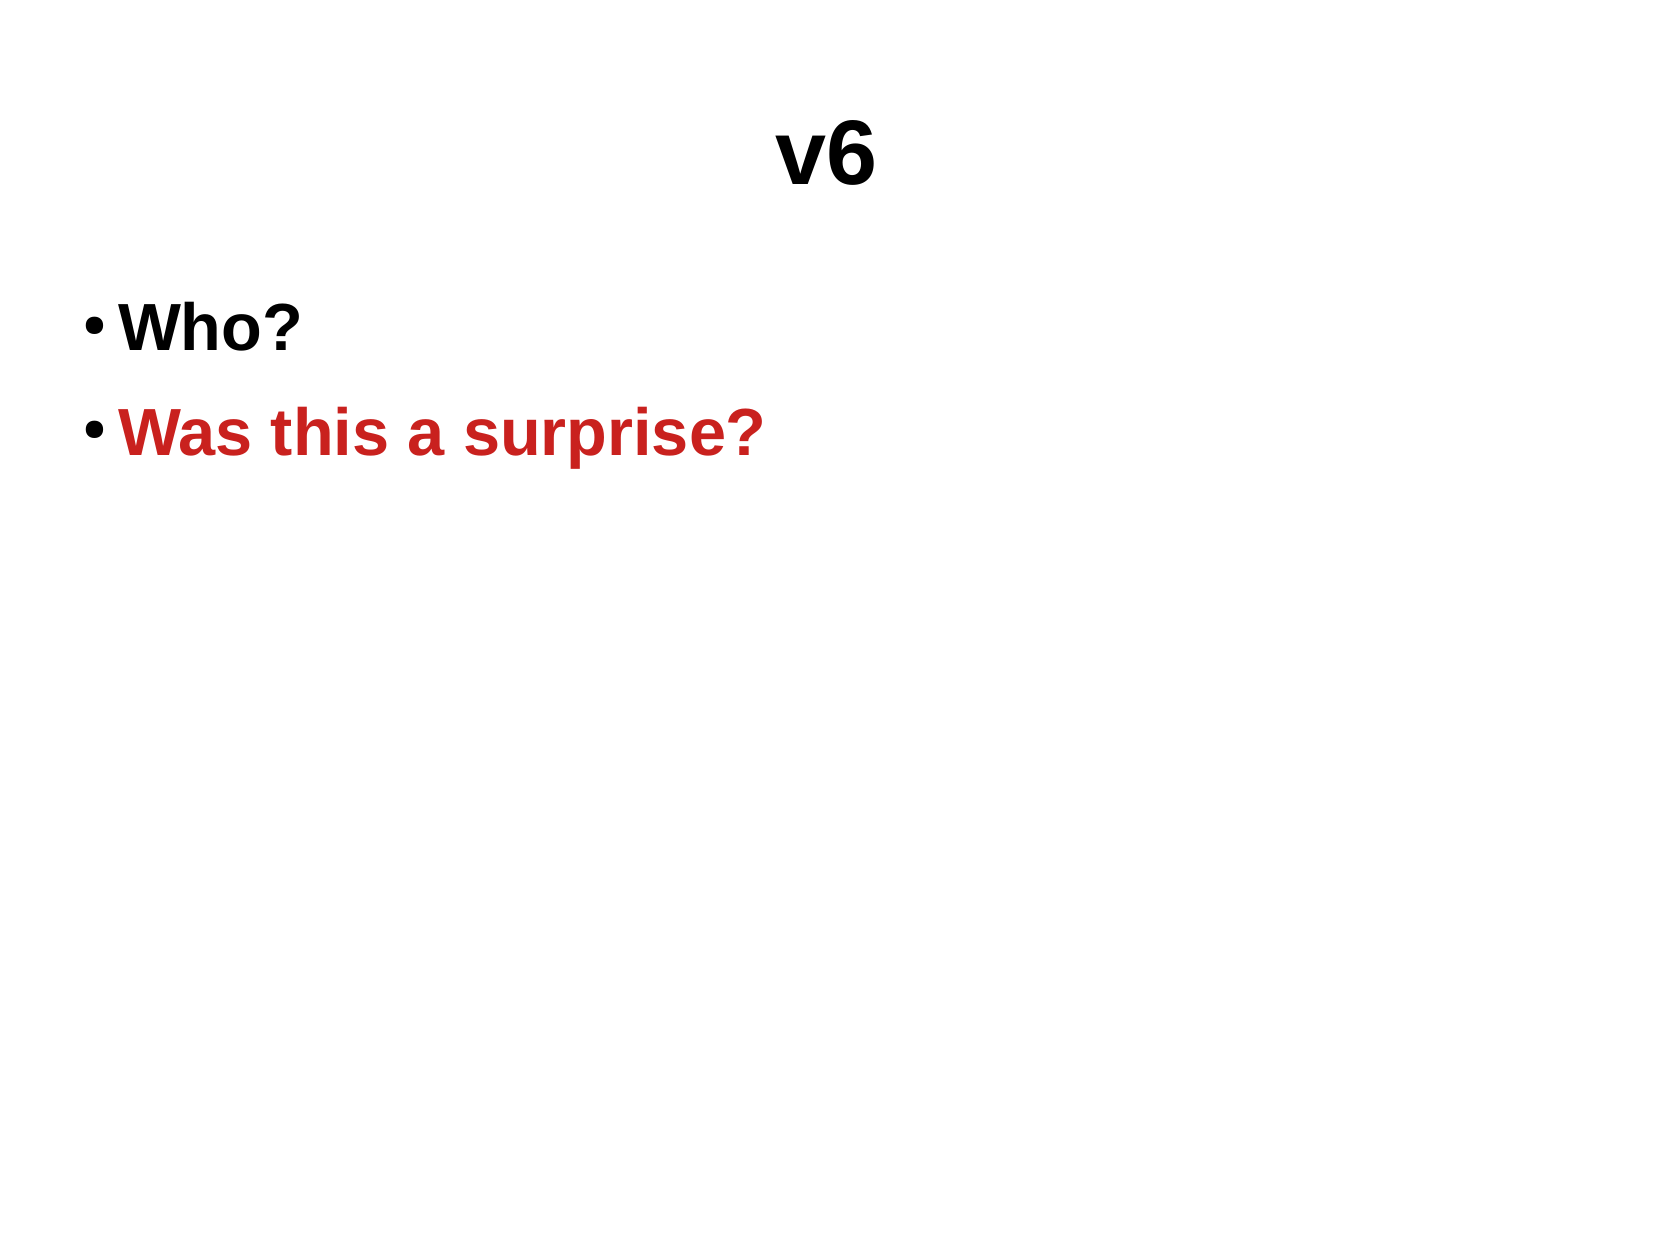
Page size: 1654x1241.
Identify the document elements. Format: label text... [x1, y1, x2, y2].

title v6 [82, 49, 1571, 257]
list Who? Was this a surprise? [82, 290, 1571, 1010]
